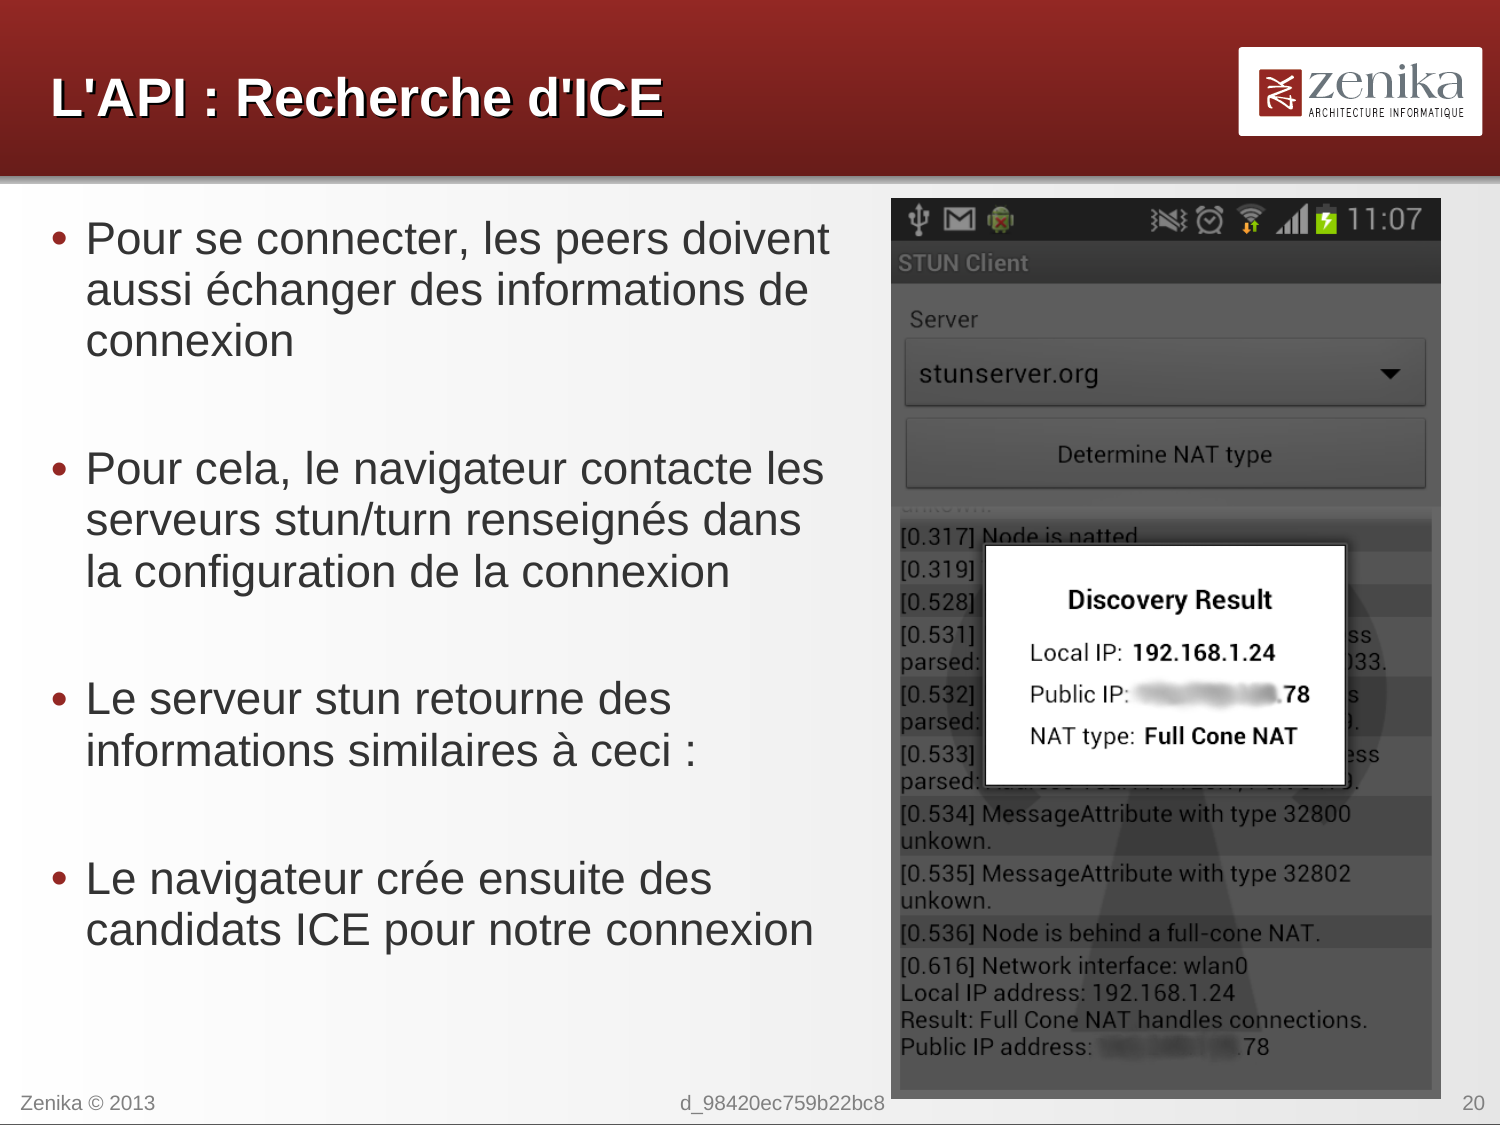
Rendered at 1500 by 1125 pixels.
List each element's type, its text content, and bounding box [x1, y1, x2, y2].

picture [1257, 58, 1464, 125]
list Pour se connecter, les peers doivent aussi échanger des informations de connexion Pour cela, le navigateur contacte les serveurs stun/turn renseignés dans la configuration de la connexion Le serveur stun retourne des informations similaires à ceci : Le navigateur crée ensuite des candidats ICE pour notre connexion [50, 212, 851, 1079]
title L'API : Recherche d'ICE [50, 15, 1206, 180]
picture [891, 198, 1441, 1099]
